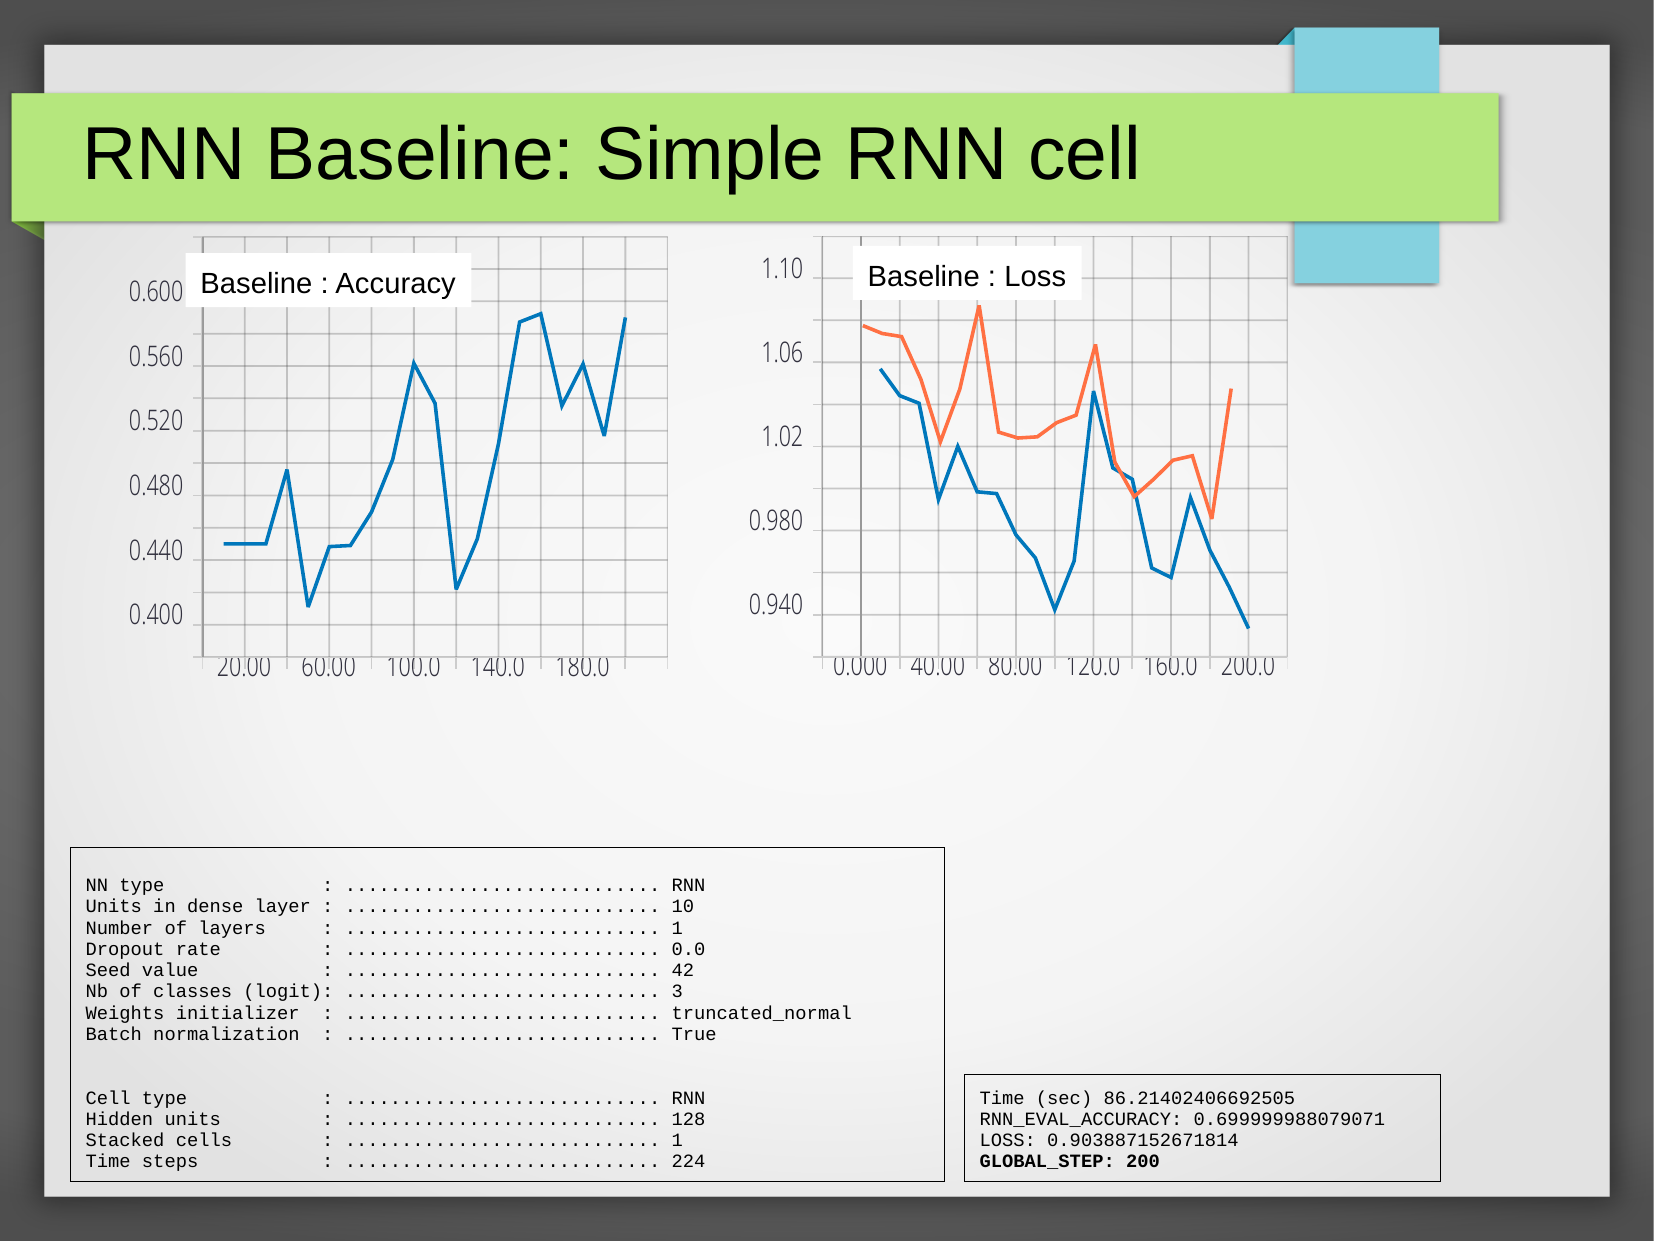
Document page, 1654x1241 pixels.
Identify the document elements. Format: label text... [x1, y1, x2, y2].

text_box Baseline : Accuracy [185, 253, 472, 308]
text_box Baseline : Loss [852, 245, 1082, 300]
picture [0, 0, 1654, 1241]
title RNN Baseline: Simple RNN cell [82, 94, 1264, 213]
text_box Time (sec) 86.21402406692505 RNN_EVAL_ACCURACY: 0.699999988079071 LOSS: 0.903887152671814 GLOBAL_STEP: 200 [964, 1074, 1441, 1182]
text_box NN type : ............................ RNN Units in dense layer : ............................ 10 Number of layers : ............................ 1 Dropout rate : ............................ 0.0 Seed value : ............................ 42 Nb of classes (logit): ............................ 3 Weights initializer : ............................ truncated_normal Batch normalization : ............................ True Cell type : ............................ RNN Hidden units : ............................ 128 Stacked cells : ............................ 1 Time steps : ............................ 224 [70, 847, 945, 1182]
